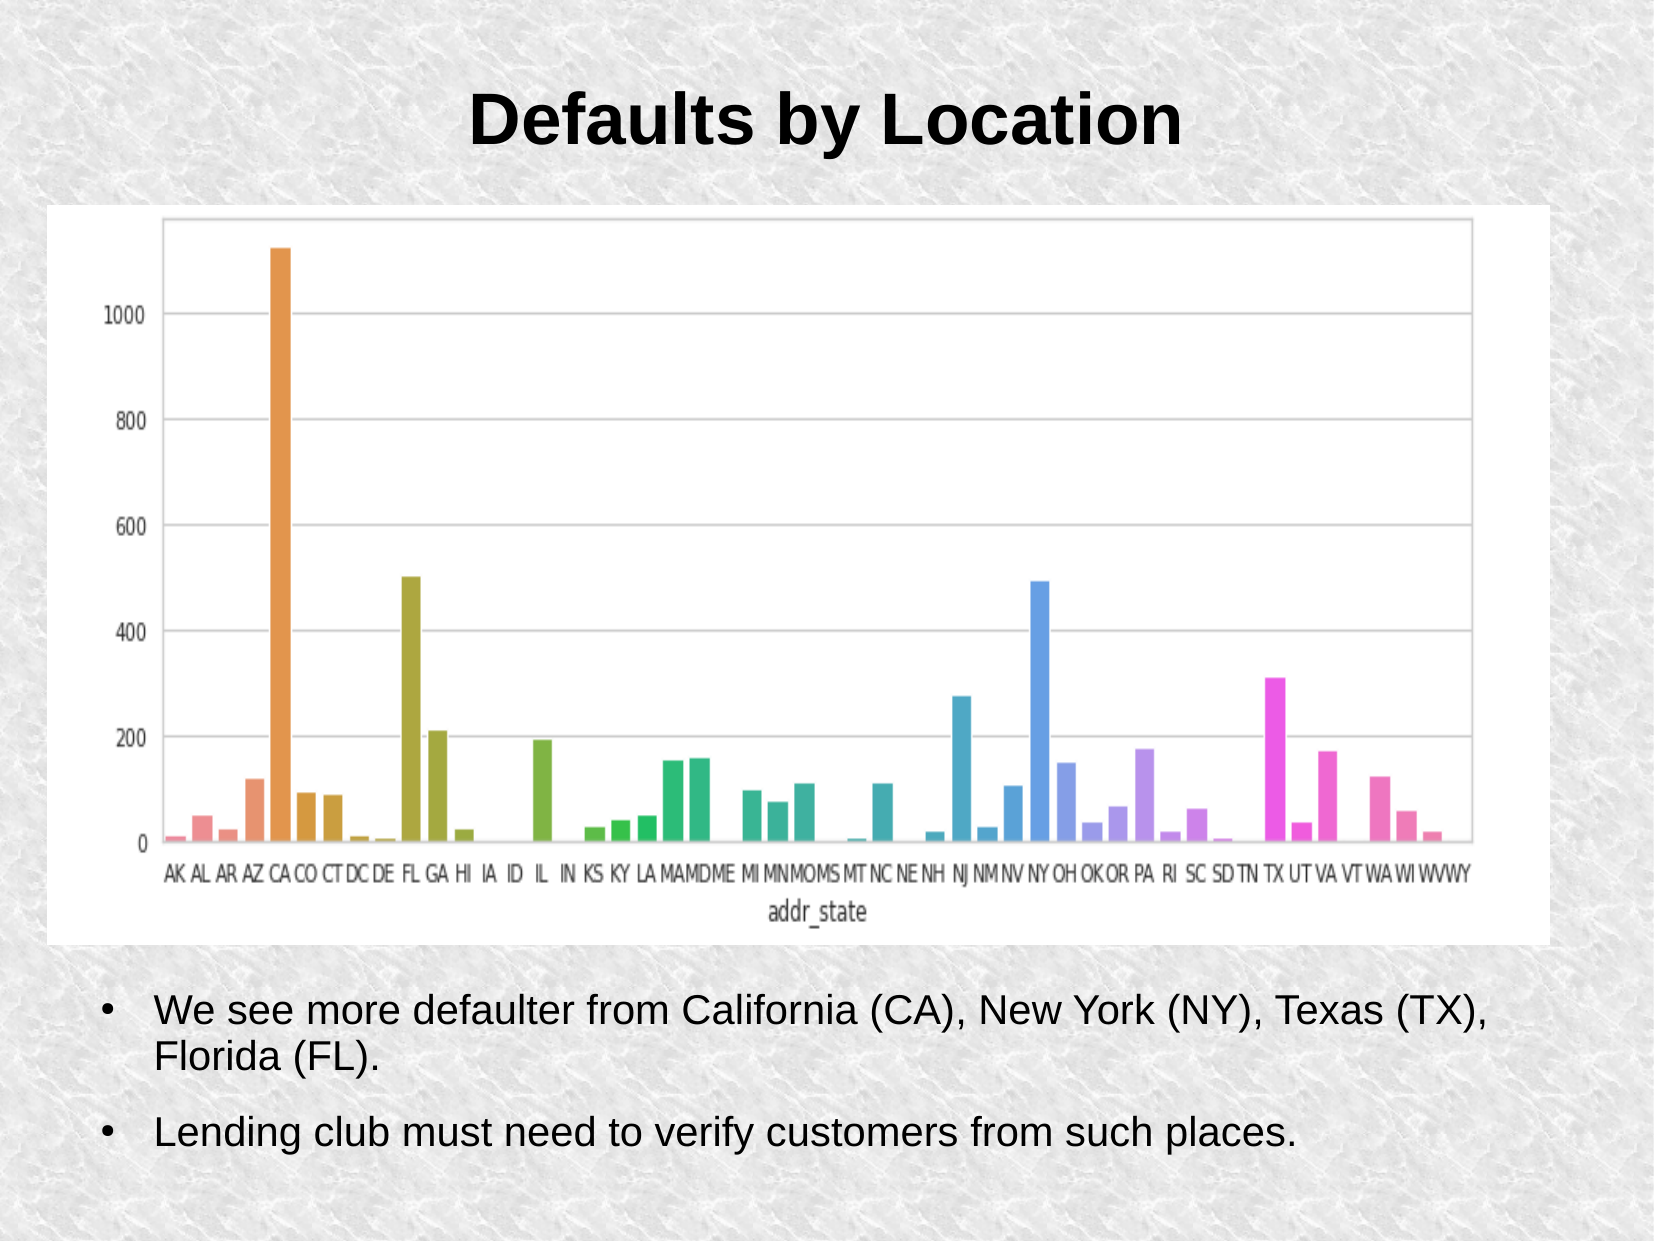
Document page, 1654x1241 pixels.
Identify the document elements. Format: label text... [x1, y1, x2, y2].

title Defaults by Location [82, 49, 1571, 189]
list We see more defaulter from California (CA), New York (NY), Texas (TX), Florida (FL). Lending club must need to verify customers from such places. [82, 986, 1571, 1193]
picture [0, 0, 1654, 1241]
